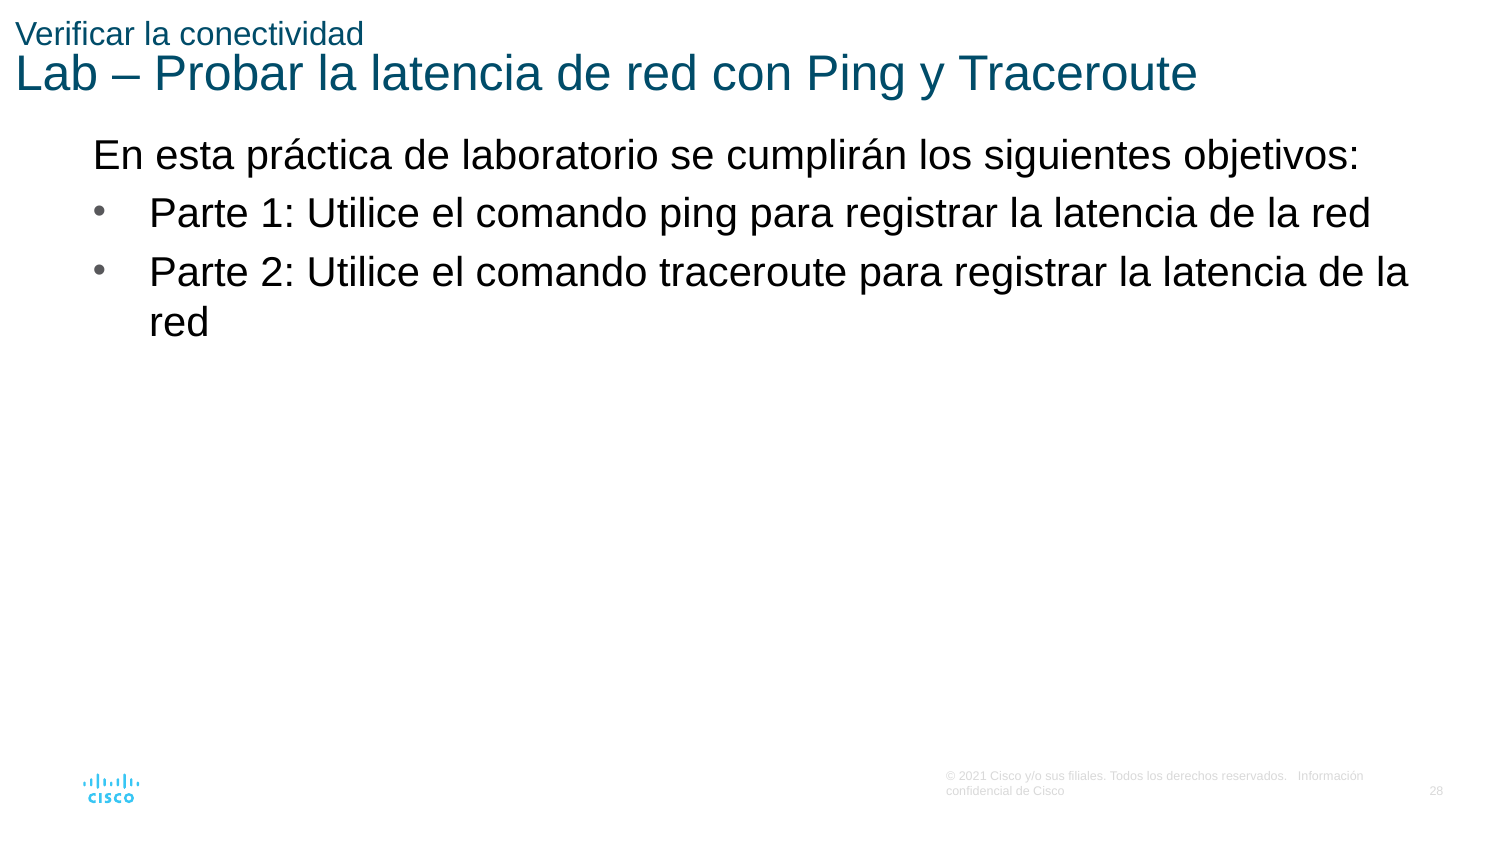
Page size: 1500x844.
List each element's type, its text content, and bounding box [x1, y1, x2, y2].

title Verificar la conectividad Lab – Probar la latencia de red con Ping y Traceroute [0, 0, 1369, 121]
list En esta práctica de laboratorio se cumplirán los siguientes objetivos: Parte 1: Utilice el comando ping para registrar la latencia de la red Parte 2: Utilice el comando traceroute para registrar la latencia de la red [77, 120, 1437, 726]
